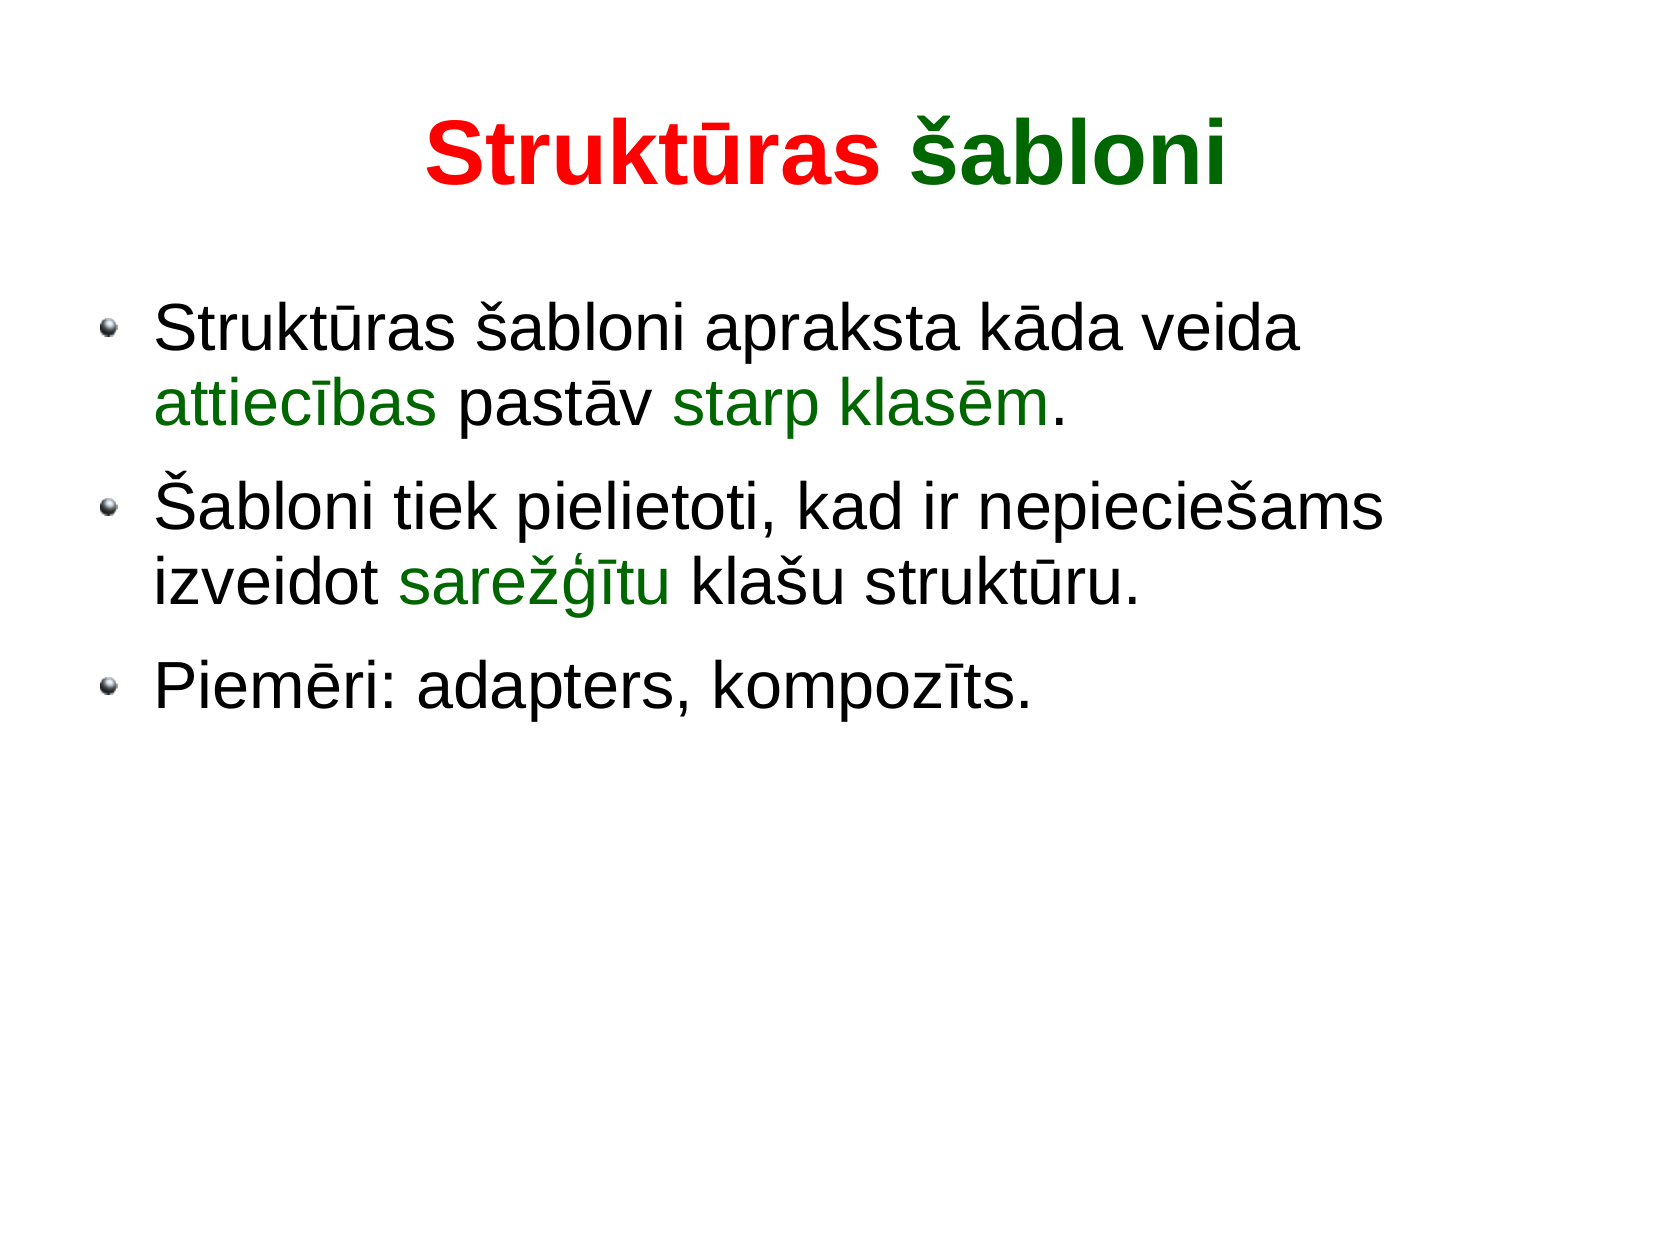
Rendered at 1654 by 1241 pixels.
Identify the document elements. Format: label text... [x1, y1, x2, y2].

list Struktūras šabloni apraksta kāda veida attiecības pastāv starp klasēm. Šabloni tiek pielietoti, kad ir nepieciešams izveidot sarežģītu klašu struktūru. Piemēri: adapters, kompozīts. [82, 290, 1571, 1010]
title Struktūras šabloni [82, 49, 1571, 257]
